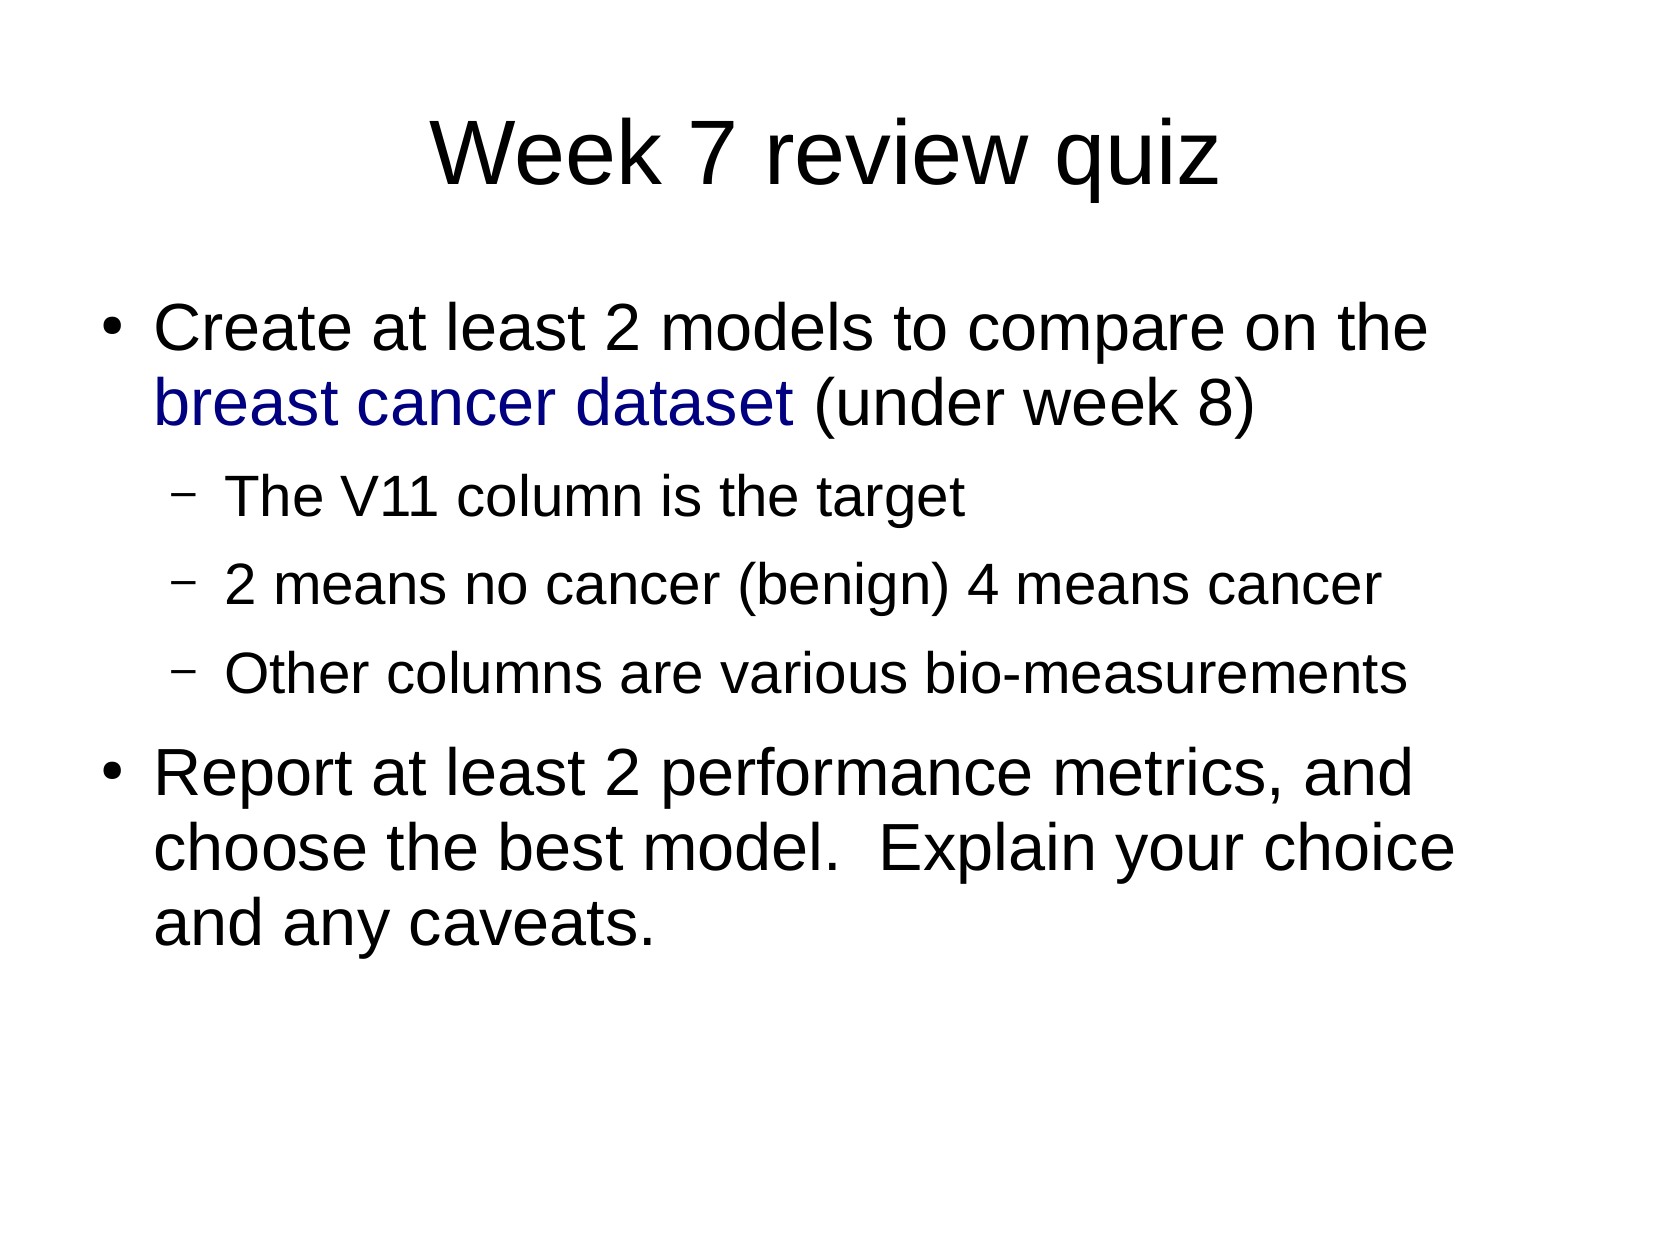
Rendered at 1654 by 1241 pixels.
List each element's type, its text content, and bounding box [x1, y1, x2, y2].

title Week 7 review quiz [82, 49, 1571, 257]
list Create at least 2 models to compare on the breast cancer dataset (under week 8) The V11 column is the target 2 means no cancer (benign) 4 means cancer Other columns are various bio-measurements Report at least 2 performance metrics, and choose the best model. Explain your choice and any caveats. [82, 290, 1571, 1010]
